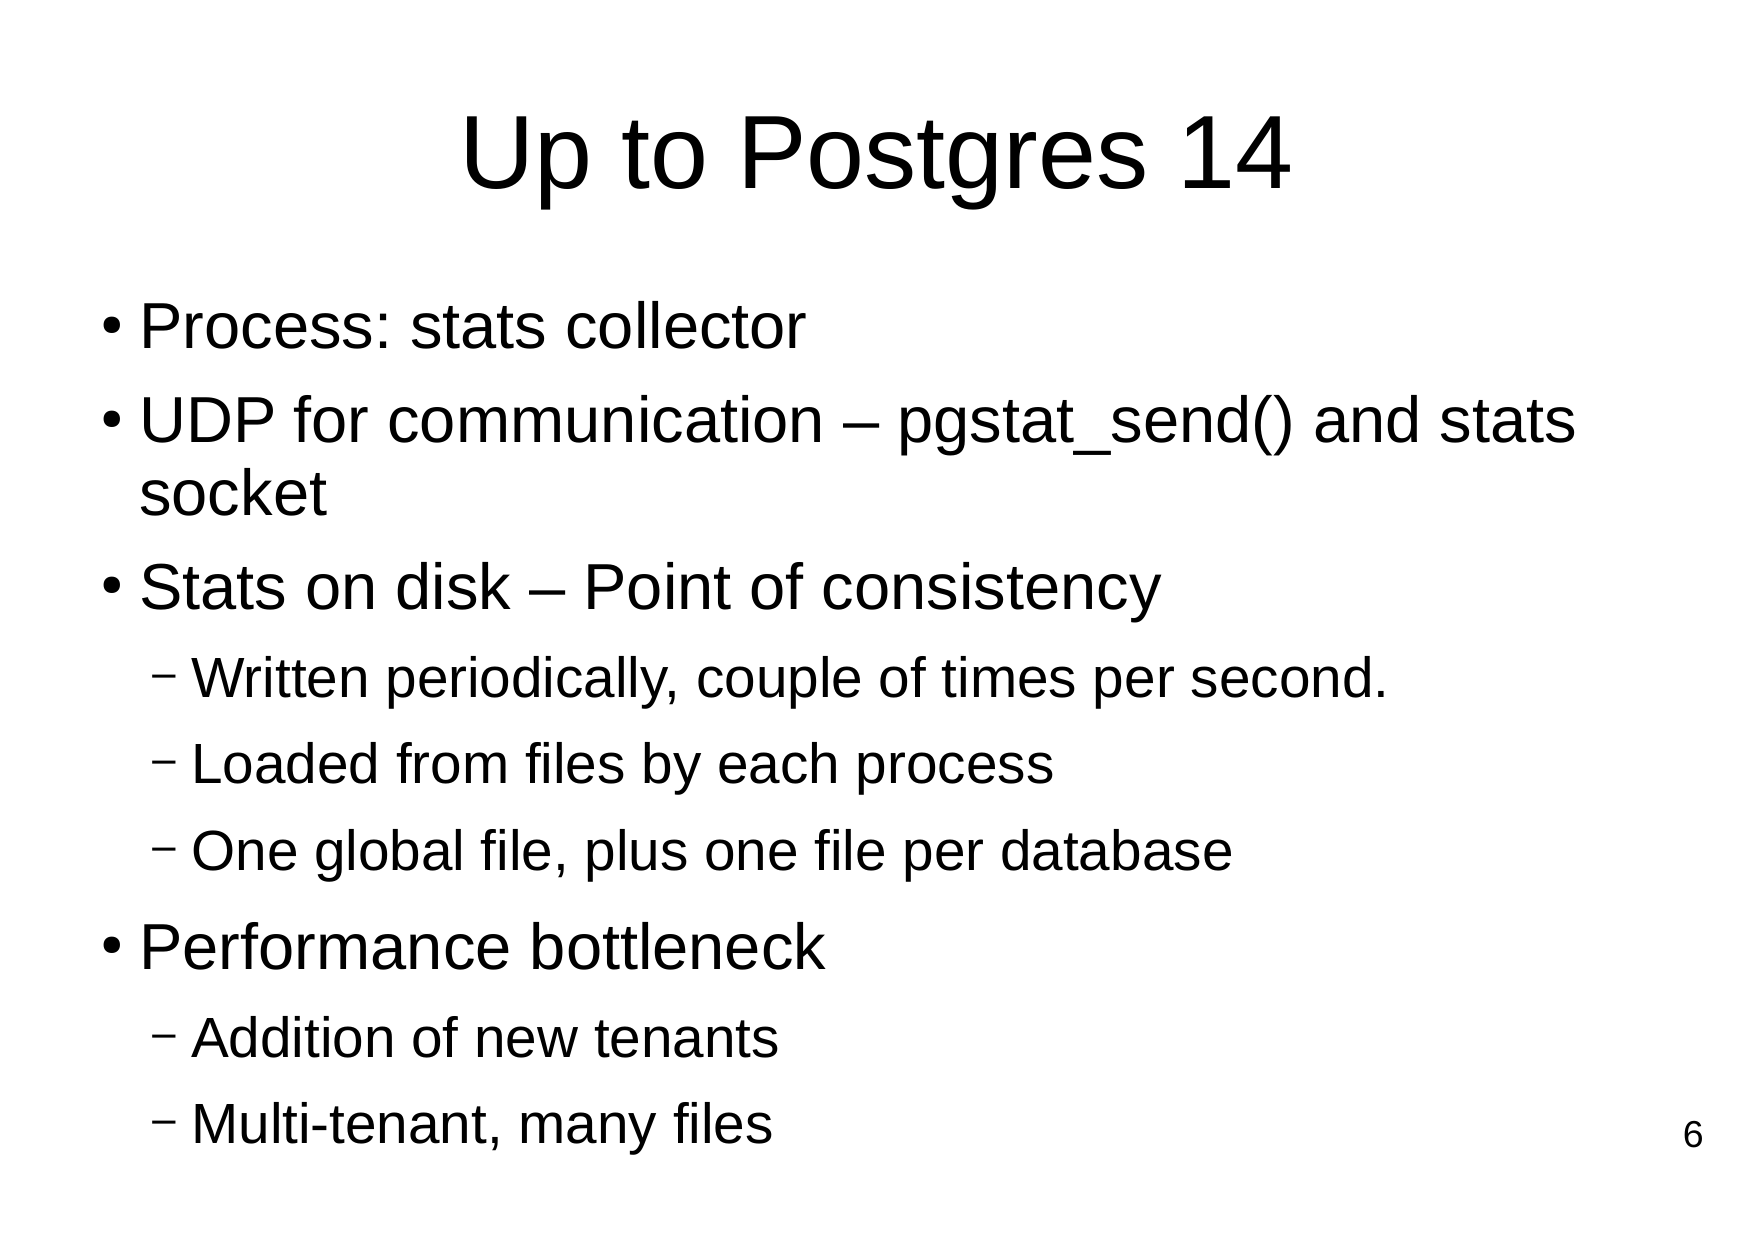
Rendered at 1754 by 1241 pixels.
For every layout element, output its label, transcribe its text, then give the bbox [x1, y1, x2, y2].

title Up to Postgres 14 [87, 49, 1667, 257]
list Process: stats collector UDP for communication – pgstat_send() and stats socket Stats on disk – Point of consistency Written periodically, couple of times per second. Loaded from files by each process One global file, plus one file per database Performance bottleneck Addition of new tenants Multi-tenant, many files [87, 290, 1667, 1160]
text_box <number> [1447, 1106, 1719, 1201]
